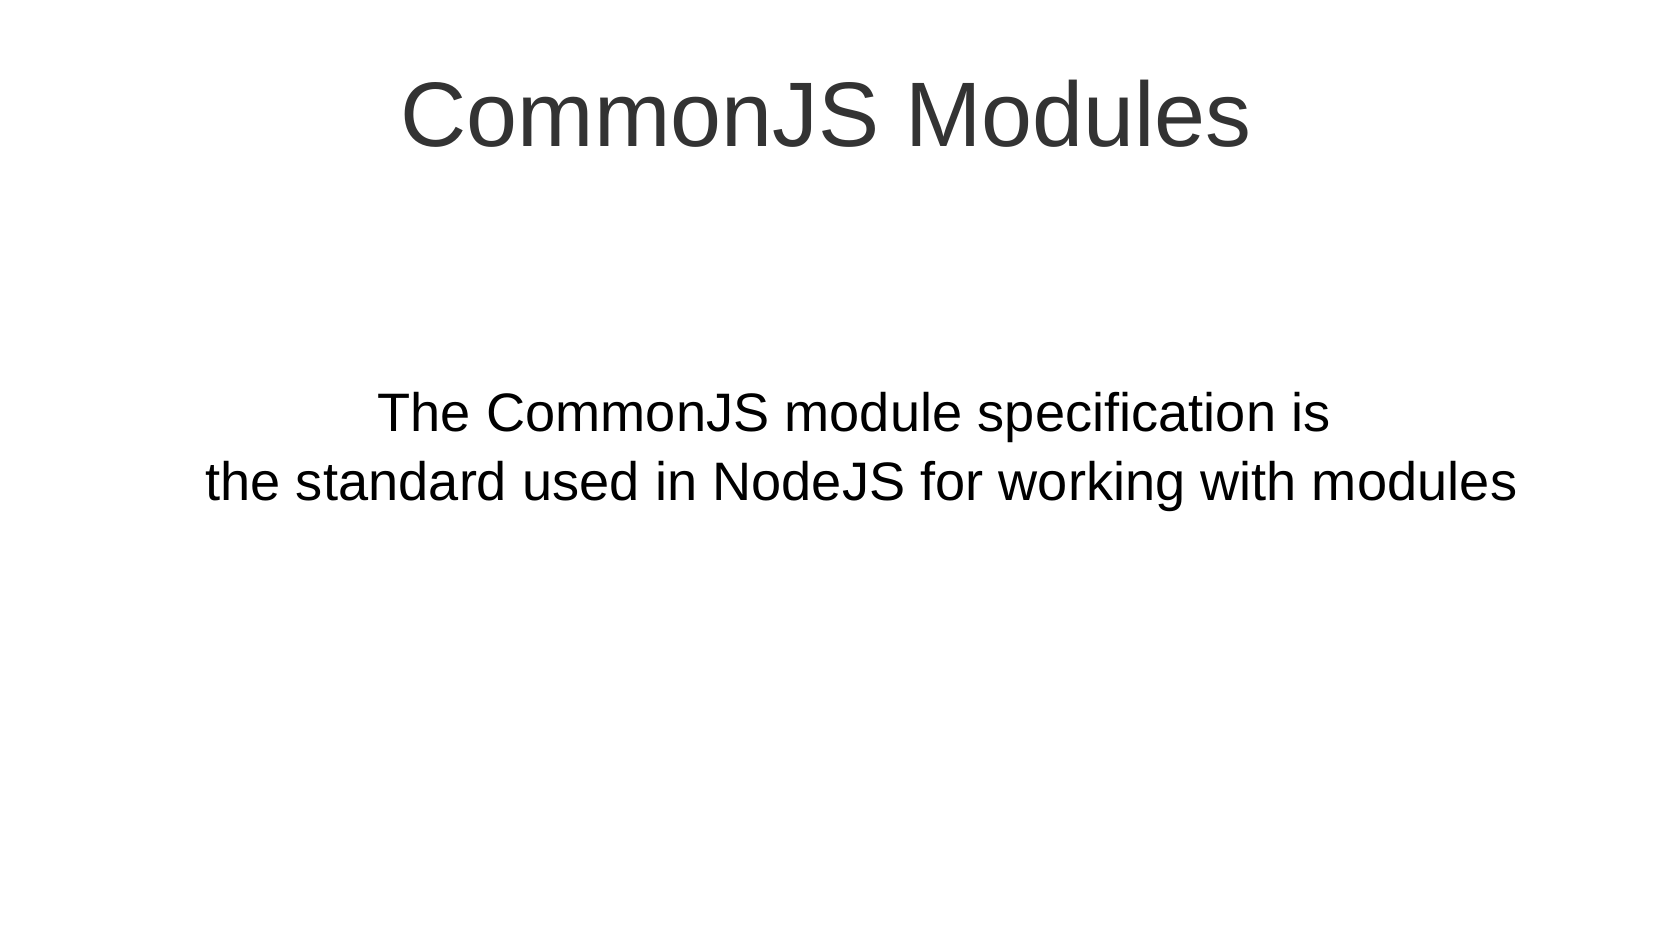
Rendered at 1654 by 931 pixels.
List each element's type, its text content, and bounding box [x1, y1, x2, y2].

list The CommonJS module specification is the standard used in NodeJS for working with modules [0, 210, 1654, 676]
title CommonJS Modules [82, 37, 1571, 193]
